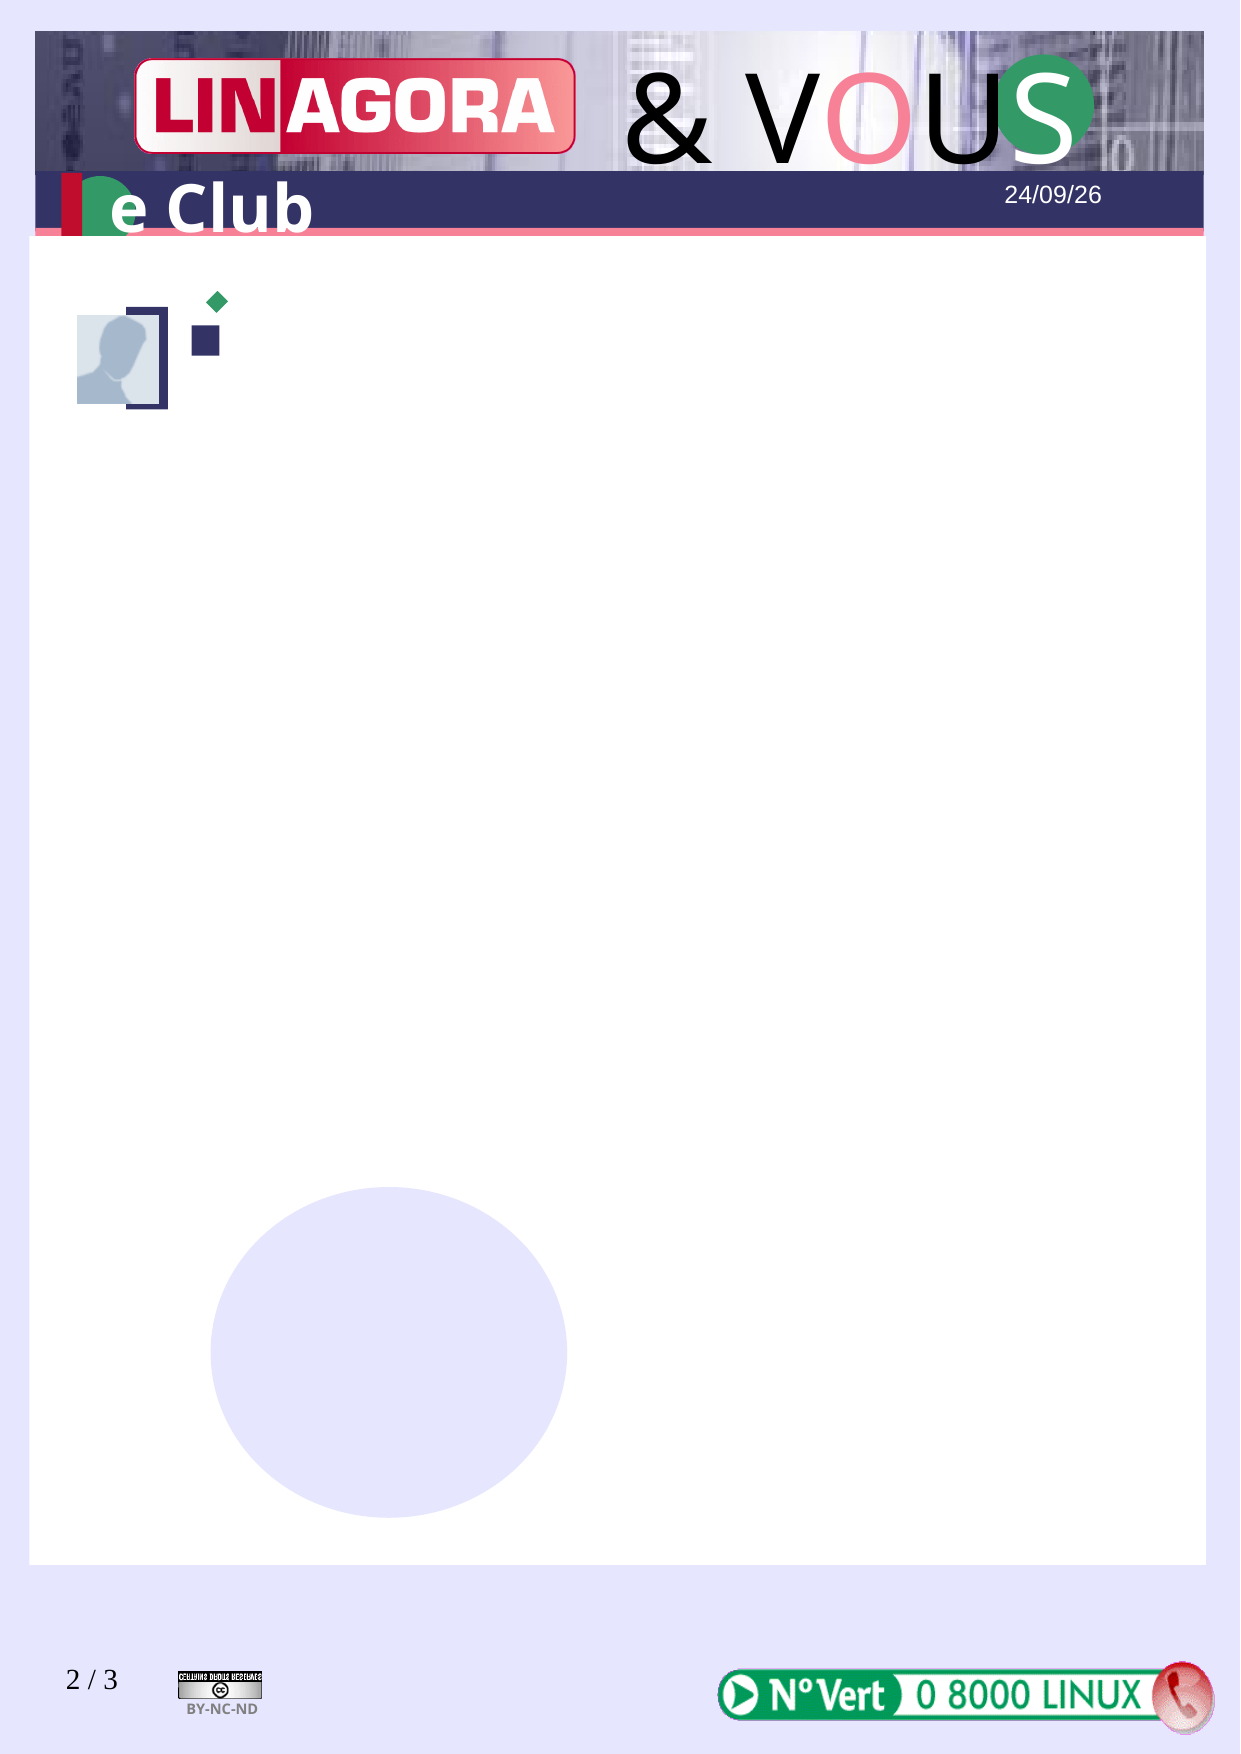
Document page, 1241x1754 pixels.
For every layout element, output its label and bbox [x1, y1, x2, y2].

picture [77, 315, 159, 404]
picture [35, 31, 1204, 171]
picture [714, 1653, 1217, 1743]
text_box [29, 236, 1211, 1676]
picture [178, 1671, 262, 1699]
